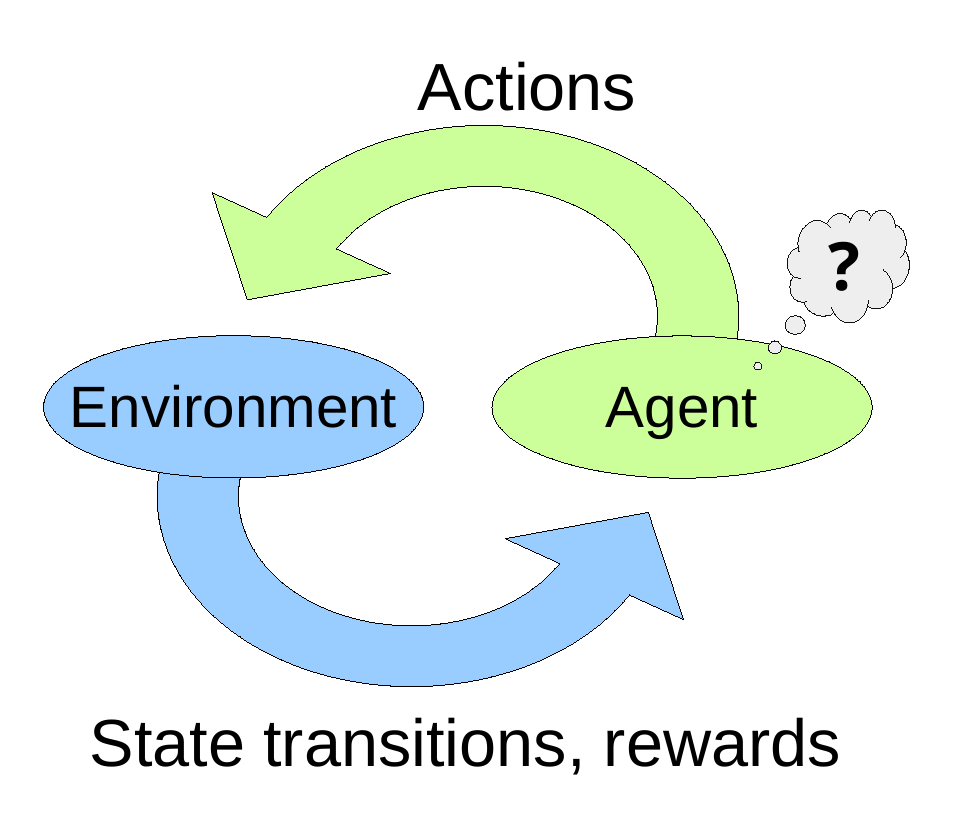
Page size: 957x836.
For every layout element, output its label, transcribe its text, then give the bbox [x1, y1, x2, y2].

text_box Environment [43, 335, 424, 478]
text_box State transitions, rewards [75, 698, 957, 801]
text_box Agent [491, 335, 873, 479]
text_box Actions [402, 42, 712, 145]
text_box [157, 473, 684, 687]
text_box ? [785, 315, 806, 335]
text_box ? [787, 210, 910, 323]
text_box ? [768, 340, 782, 354]
text_box [212, 135, 739, 338]
text_box ? [753, 362, 762, 370]
